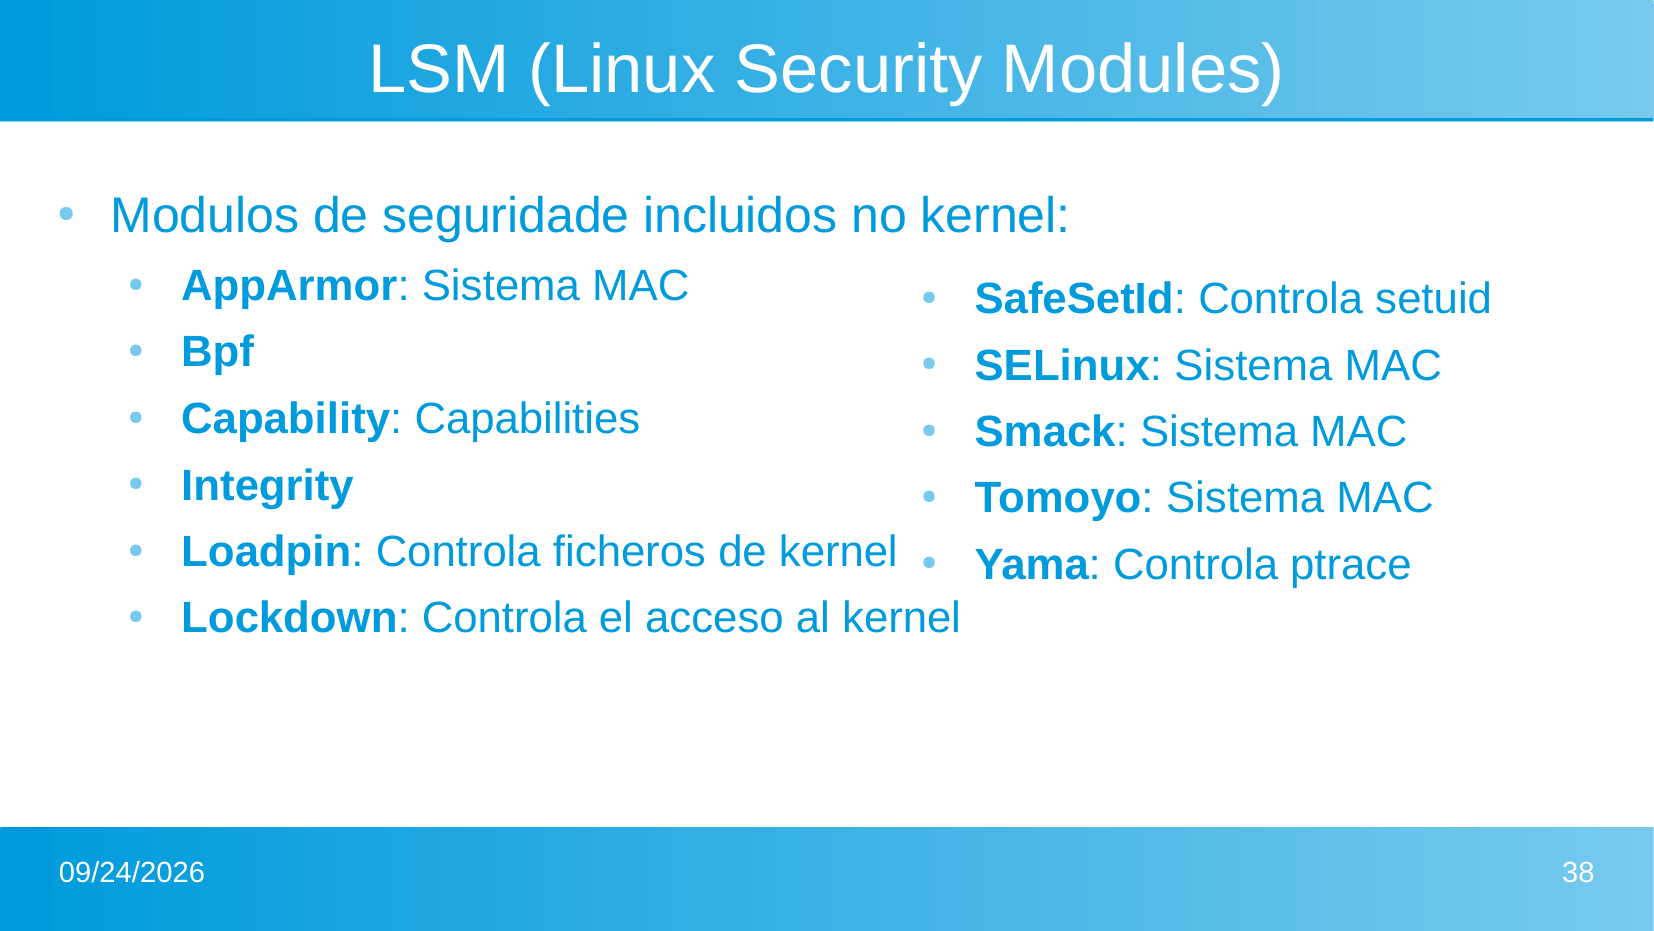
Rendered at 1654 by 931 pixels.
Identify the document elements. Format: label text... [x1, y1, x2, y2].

list SafeSetId: Controla setuid SELinux: Sistema MAC Smack: Sistema MAC Tomoyo: Sistema MAC Yama: Controla ptrace [832, 200, 1613, 792]
list Modulos de seguridade incluidos no kernel: AppArmor: Sistema MAC Bpf Capability: Capabilities Integrity Loadpin: Controla ficheros de kernel Lockdown: Controla el acceso al kernel [39, 187, 1576, 779]
title LSM (Linux Security Modules) [59, 29, 1595, 108]
